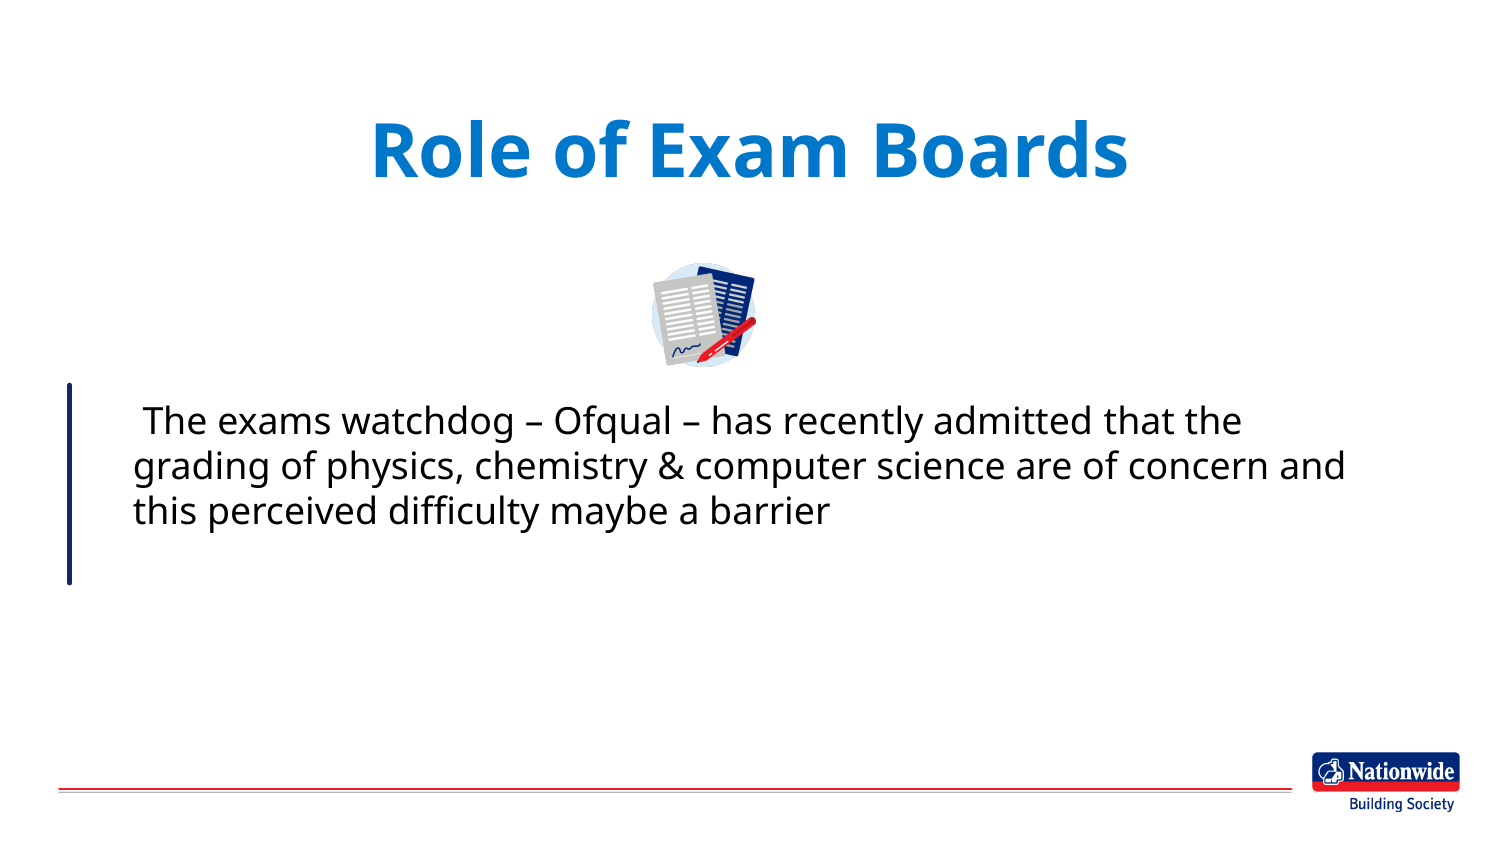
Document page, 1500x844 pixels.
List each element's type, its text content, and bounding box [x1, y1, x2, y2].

picture [652, 263, 756, 367]
text_box The exams watchdog – Ofqual – has recently admitted that the grading of physics, chemistry & computer science are of concern and this perceived difficulty maybe a barrier [118, 389, 1401, 585]
title Role of Exam Boards [0, 119, 1500, 193]
